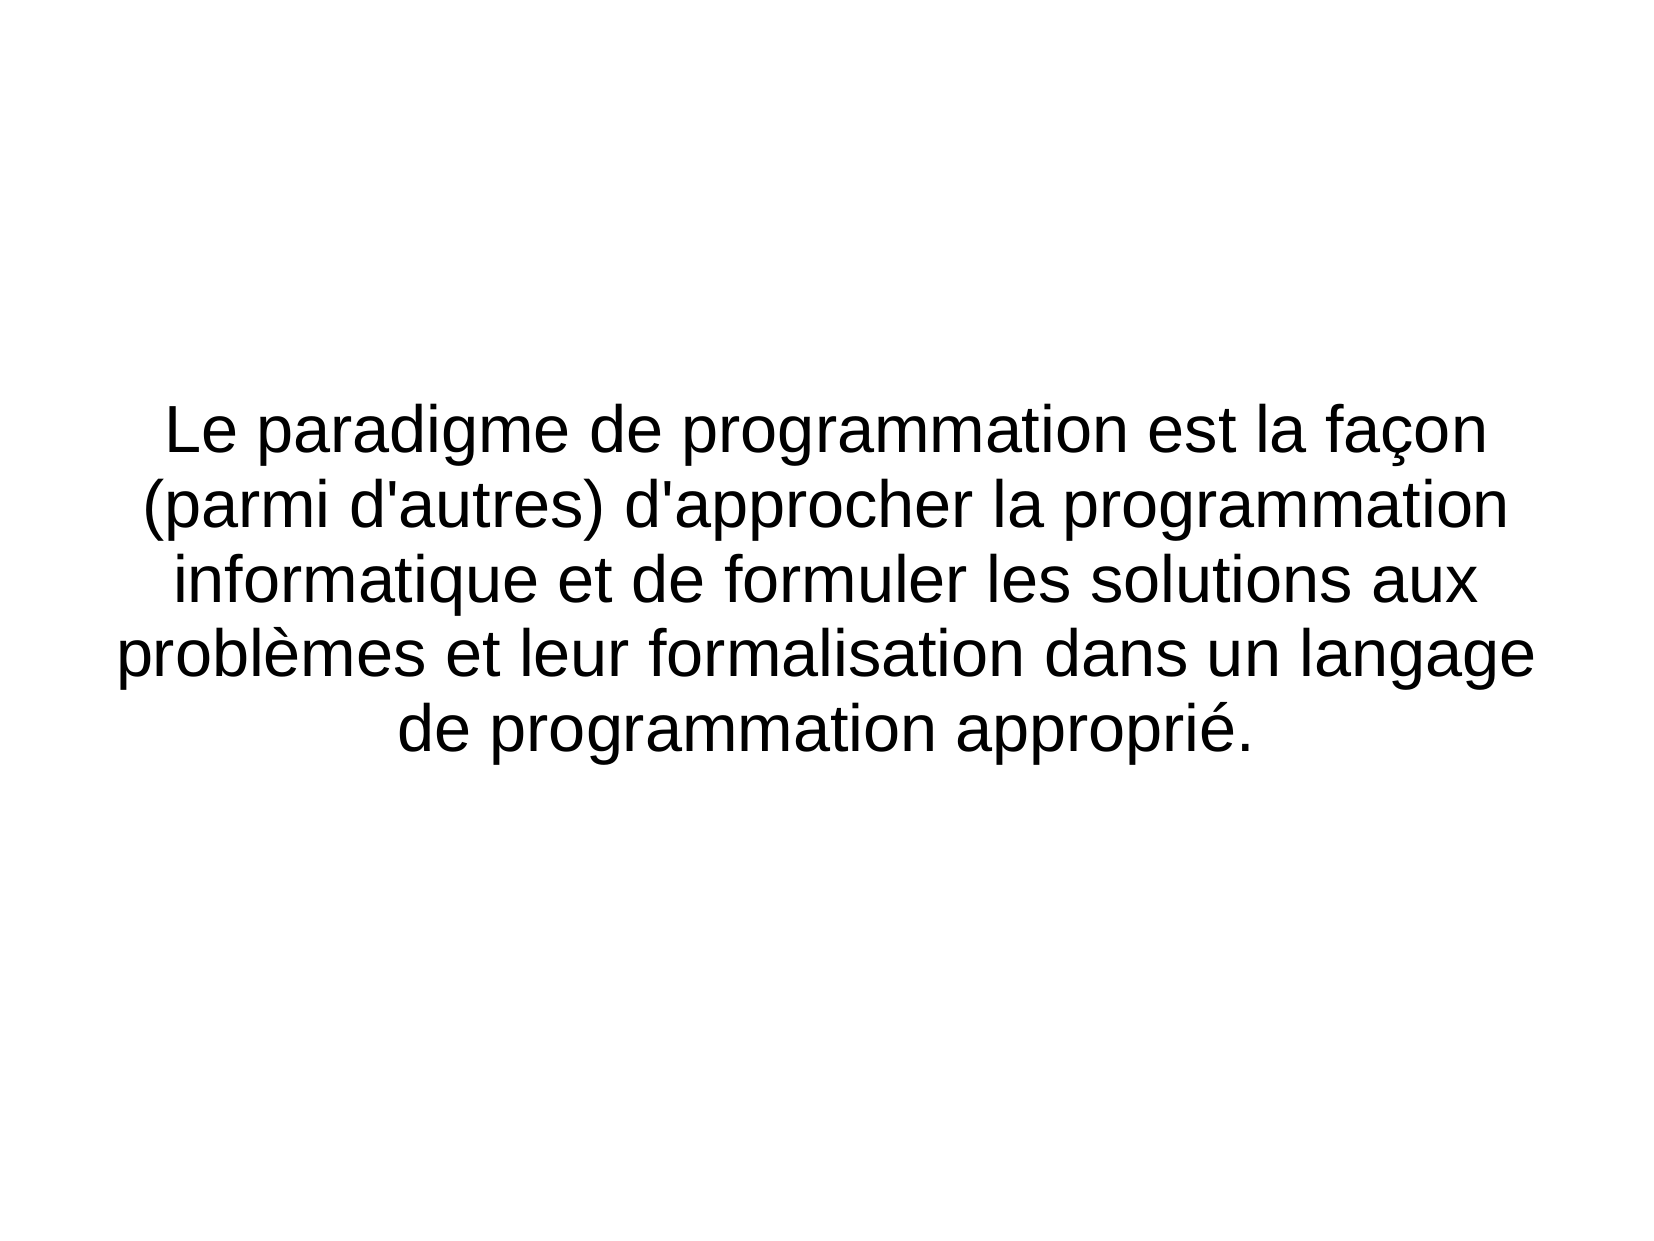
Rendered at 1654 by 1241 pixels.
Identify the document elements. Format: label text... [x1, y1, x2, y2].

subtitle Le paradigme de programmation est la façon (parmi d'autres) d'approcher la programmation informatique et de formuler les solutions aux problèmes et leur formalisation dans un langage de programmation approprié. [82, 49, 1571, 1109]
